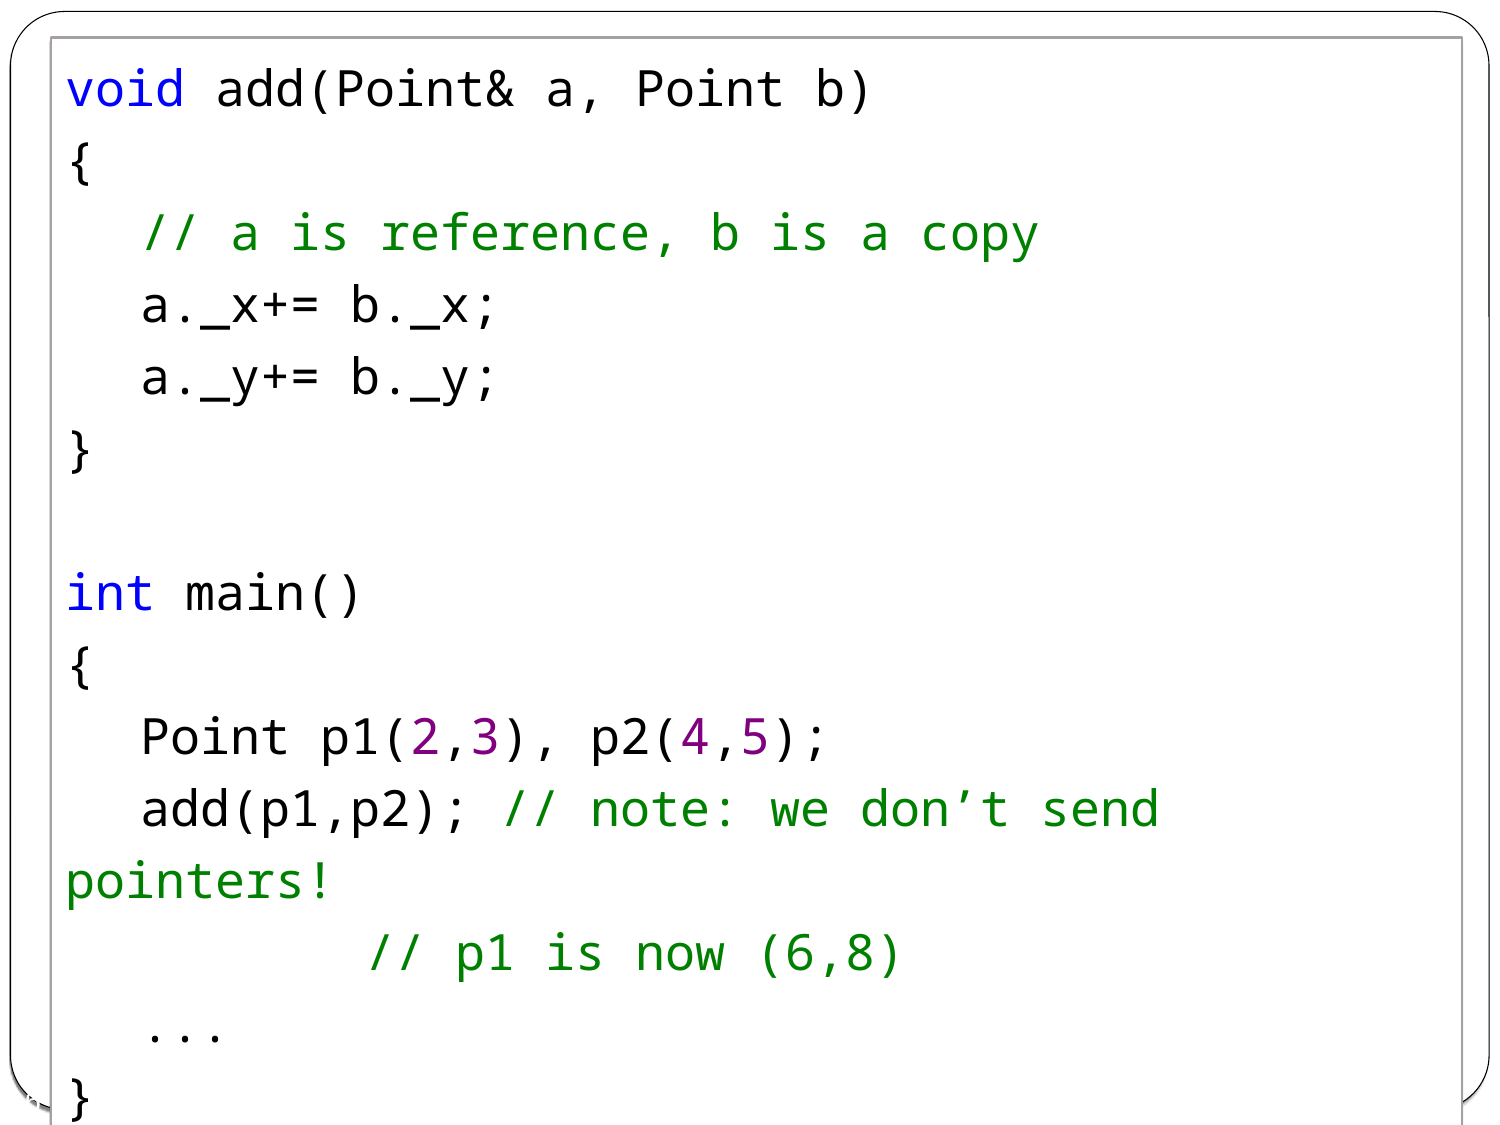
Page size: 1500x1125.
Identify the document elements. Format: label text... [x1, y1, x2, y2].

slide_number <number> [0, 1074, 50, 1125]
text_box void add(Point& a, Point b) { // a is reference, b is a copy a._x+= b._x; a._y+= b._y; } int main() { Point p1(2,3), p2(4,5); add(p1,p2); // note: we don’t send pointers! // p1 is now (6,8) ... } [50, 37, 1463, 1125]
